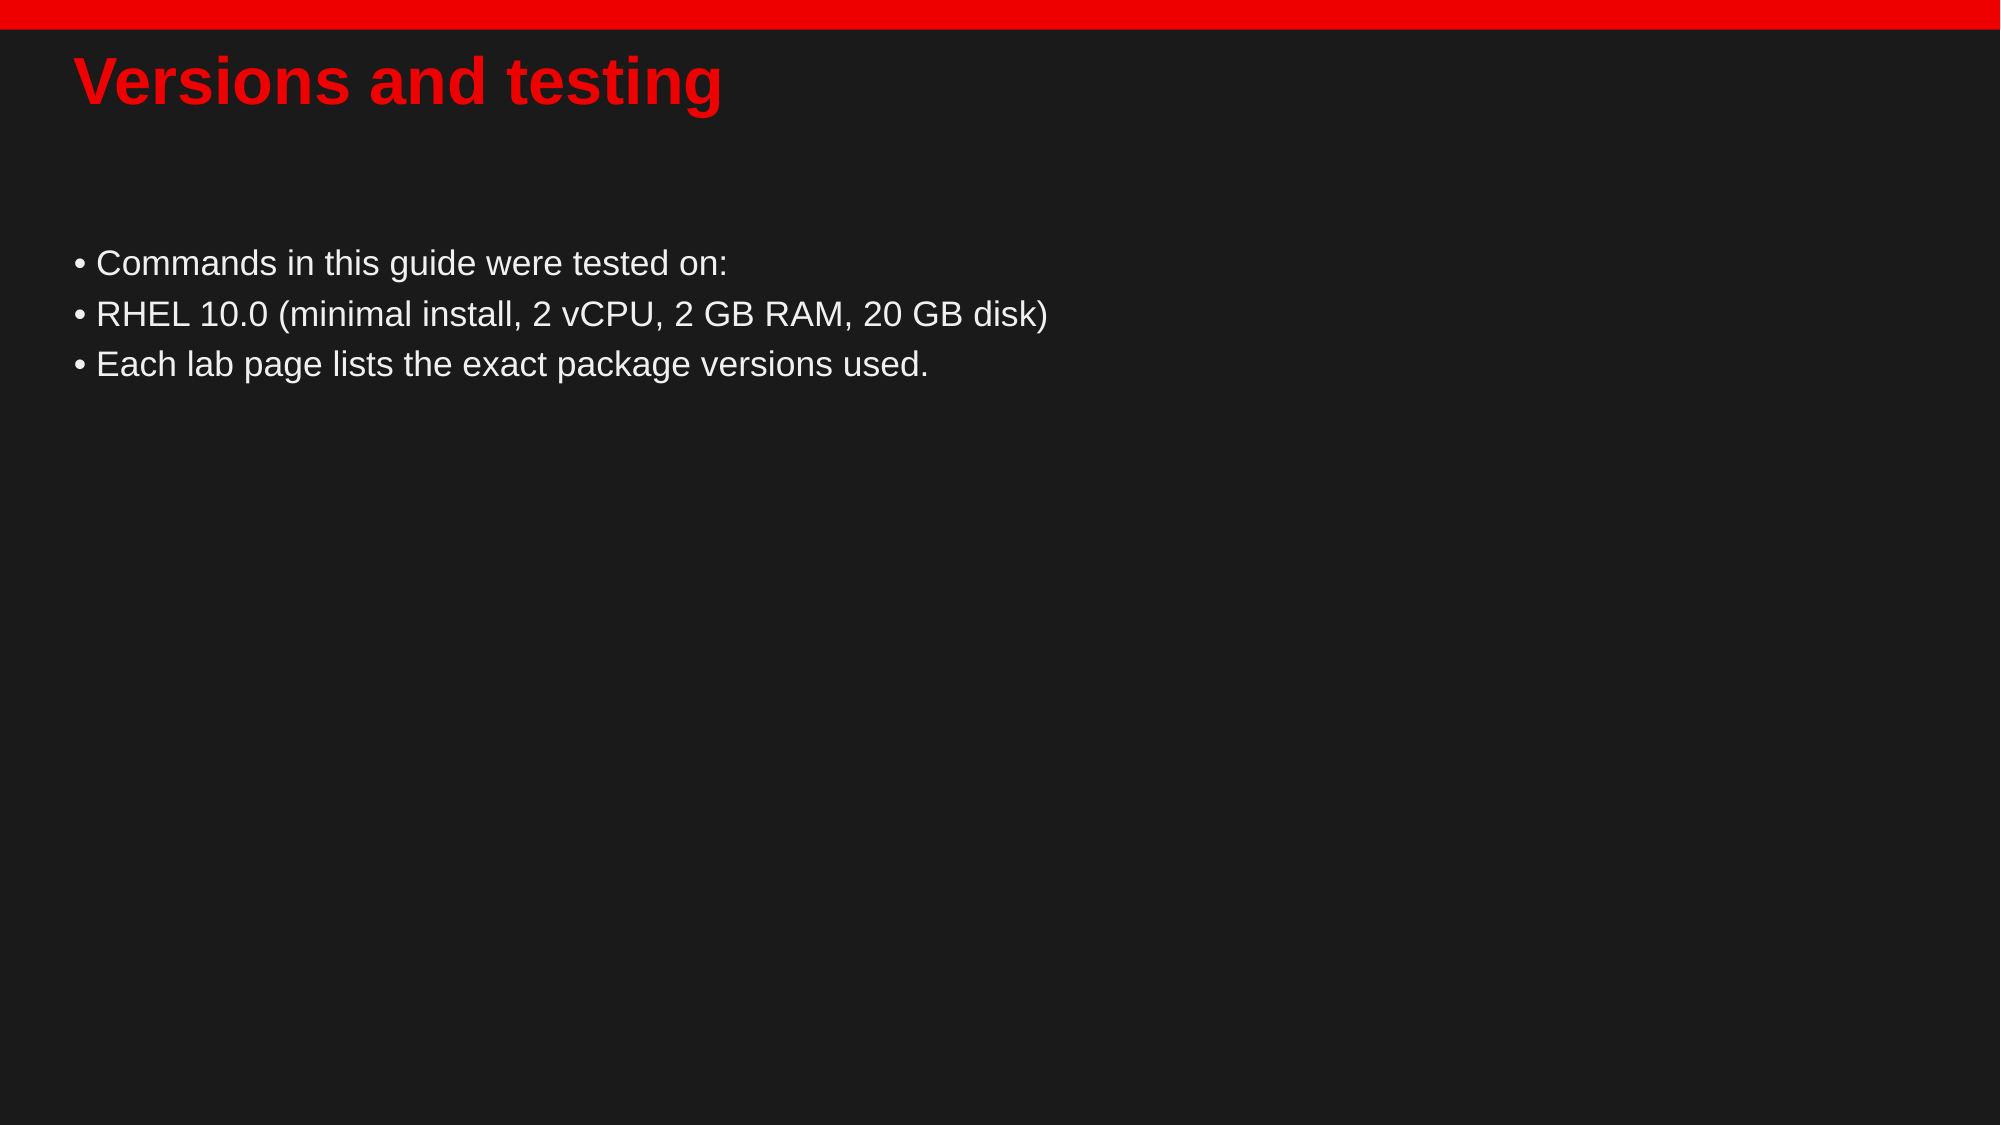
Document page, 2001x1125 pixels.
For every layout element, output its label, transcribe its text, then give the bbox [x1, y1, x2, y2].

text_box Versions and testing [59, 36, 1942, 208]
text_box • Commands in this guide were tested on: • RHEL 10.0 (minimal install, 2 vCPU, 2 GB RAM, 20 GB disk) • Each lab page lists the exact package versions used. [59, 236, 1942, 1037]
text_box [0, 0, 2001, 30]
